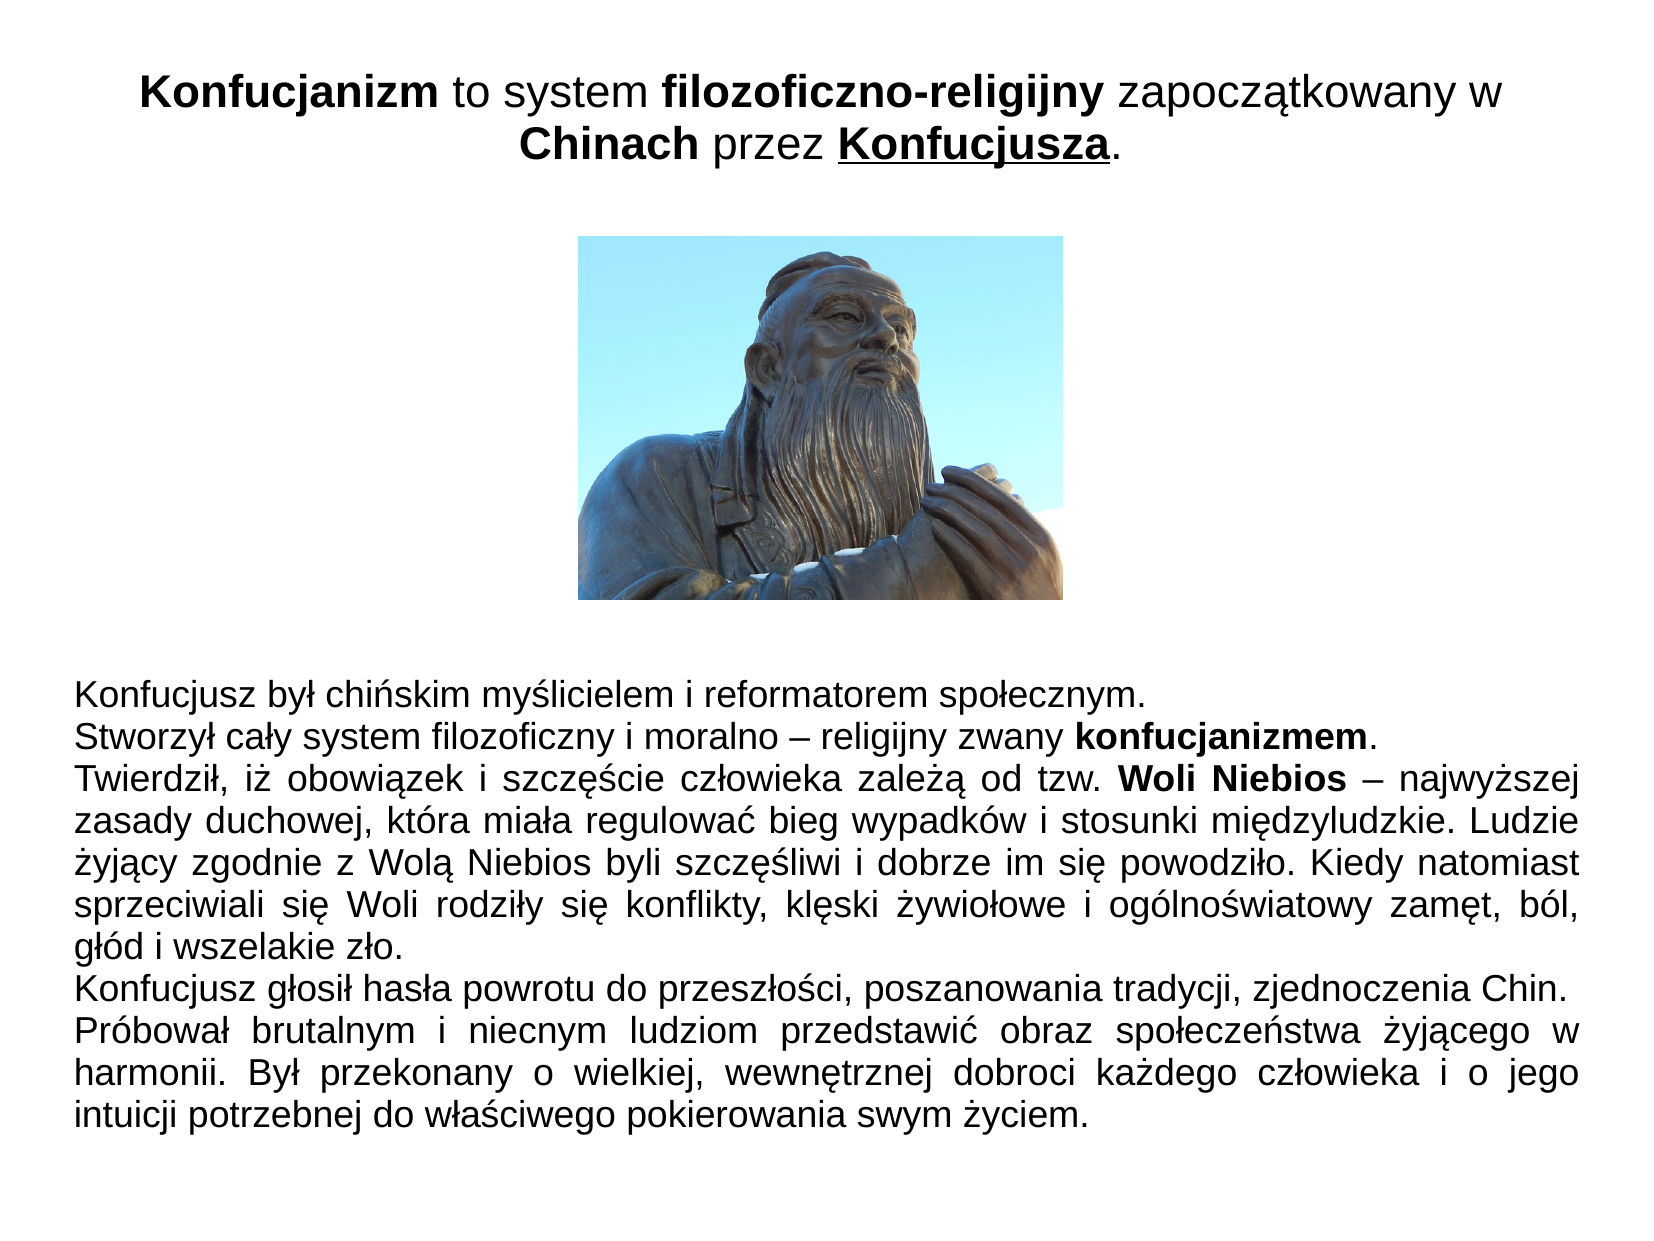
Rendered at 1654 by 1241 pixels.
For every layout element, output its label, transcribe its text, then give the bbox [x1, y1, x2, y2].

picture [578, 236, 1063, 600]
text_box Konfucjusz był chińskim myślicielem i reformatorem społecznym. Stworzył cały system filozoficzny i moralno – religijny zwany konfucjanizmem. Twierdził, iż obowiązek i szczęście człowieka zależą od tzw. Woli Niebios – najwyższej zasady duchowej, która miała regulować bieg wypadków i stosunki międzyludzkie. Ludzie żyjący zgodnie z Wolą Niebios byli szczęśliwi i dobrze im się powodziło. Kiedy natomiast sprzeciwiali się Woli rodziły się konflikty, klęski żywiołowe i ogólnoświatowy zamęt, ból, głód i wszelakie zło. Konfucjusz głosił hasła powrotu do przeszłości, poszanowania tradycji, zjednoczenia Chin. Próbował brutalnym i niecnym ludziom przedstawić obraz społeczeństwa żyjącego w harmonii. Był przekonany o wielkiej, wewnętrznej dobroci każdego człowieka i o jego intuicji potrzebnej do właściwego pokierowania swym życiem. [59, 665, 1595, 1146]
text_box Konfucjanizm to system filozoficzno-religijny zapoczątkowany w Chinach przez Konfucjusza. [47, 59, 1595, 179]
